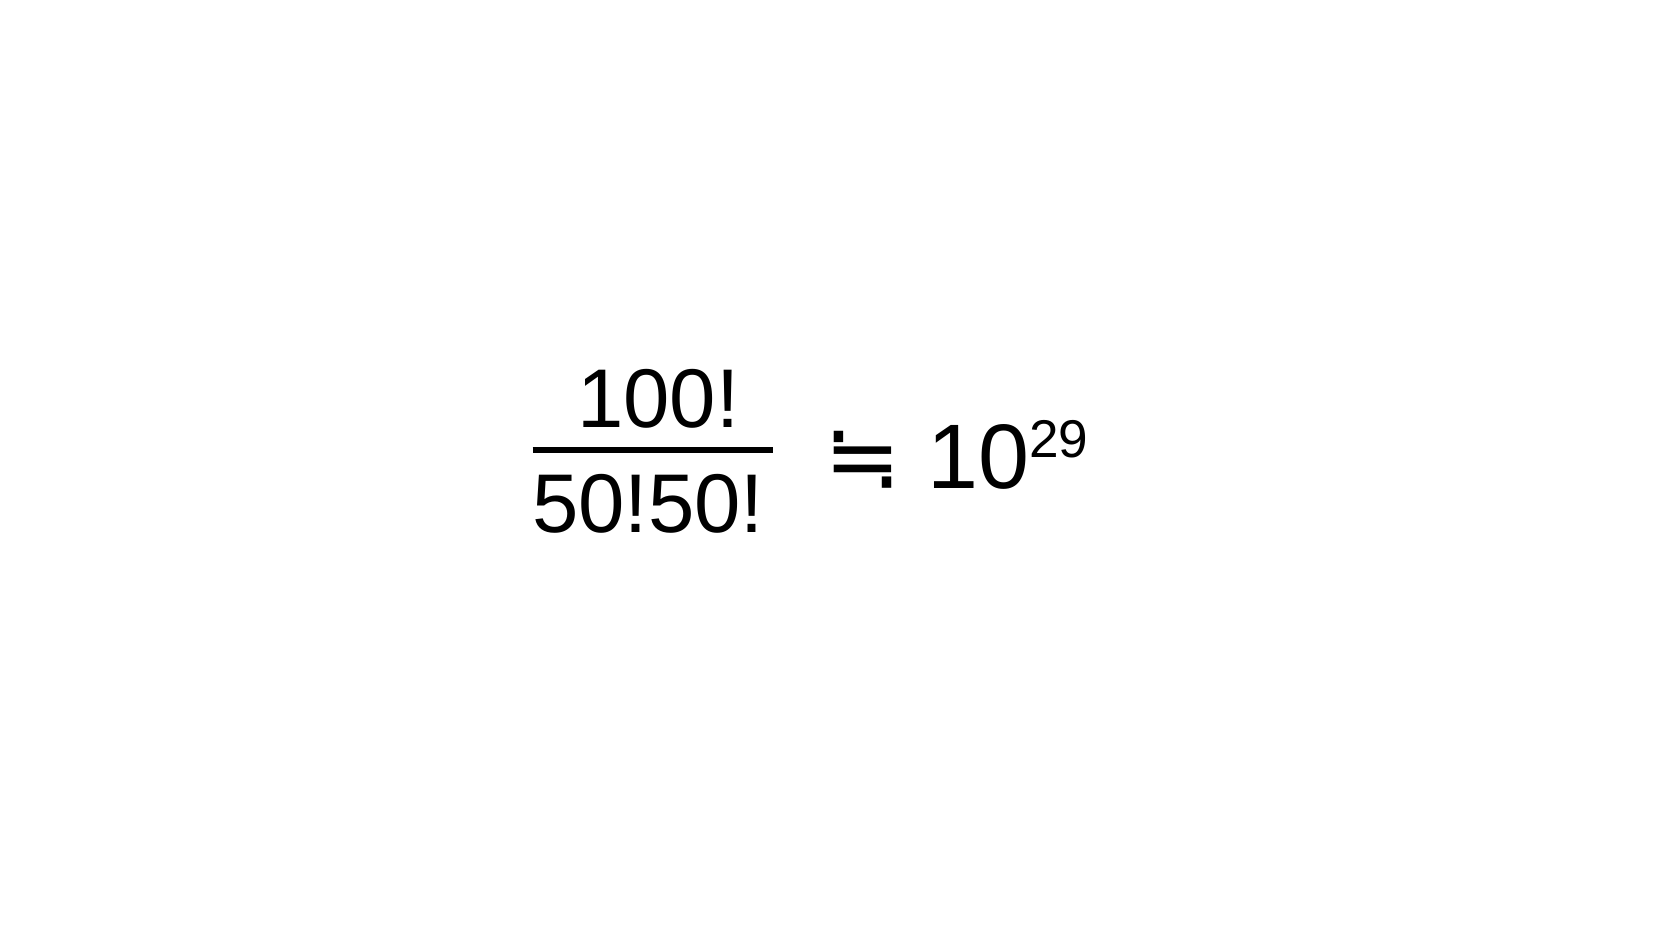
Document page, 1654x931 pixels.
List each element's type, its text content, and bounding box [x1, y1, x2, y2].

text_box 100! [562, 345, 758, 447]
title ≒ 1029 [787, 405, 1126, 508]
text_box 50!50! [517, 450, 788, 558]
